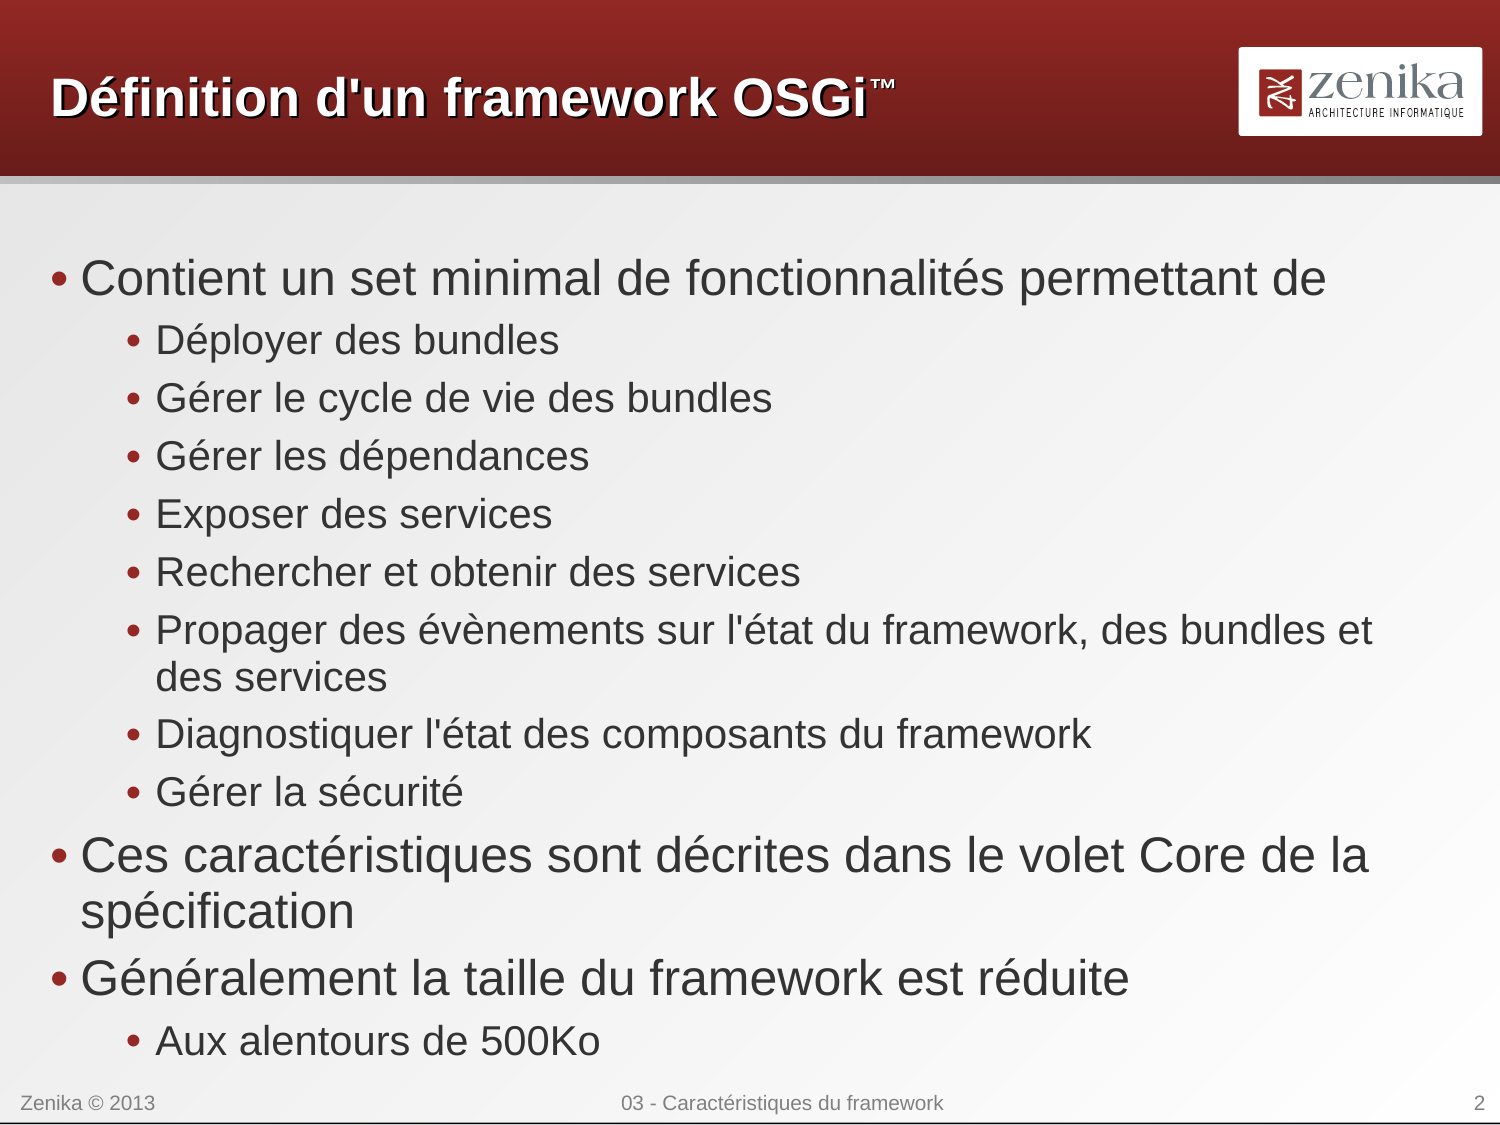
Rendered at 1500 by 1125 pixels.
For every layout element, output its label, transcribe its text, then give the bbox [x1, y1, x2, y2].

picture [1257, 58, 1464, 125]
title Définition d'un framework OSGi™ [50, 15, 1206, 180]
list Contient un set minimal de fonctionnalités permettant de Déployer des bundles Gérer le cycle de vie des bundles Gérer les dépendances Exposer des services Rechercher et obtenir des services Propager des évènements sur l'état du framework, des bundles et des services Diagnostiquer l'état des composants du framework Gérer la sécurité Ces caractéristiques sont décrites dans le volet Core de la spécification Généralement la taille du framework est réduite Aux alentours de 500Ko [50, 249, 1435, 1067]
